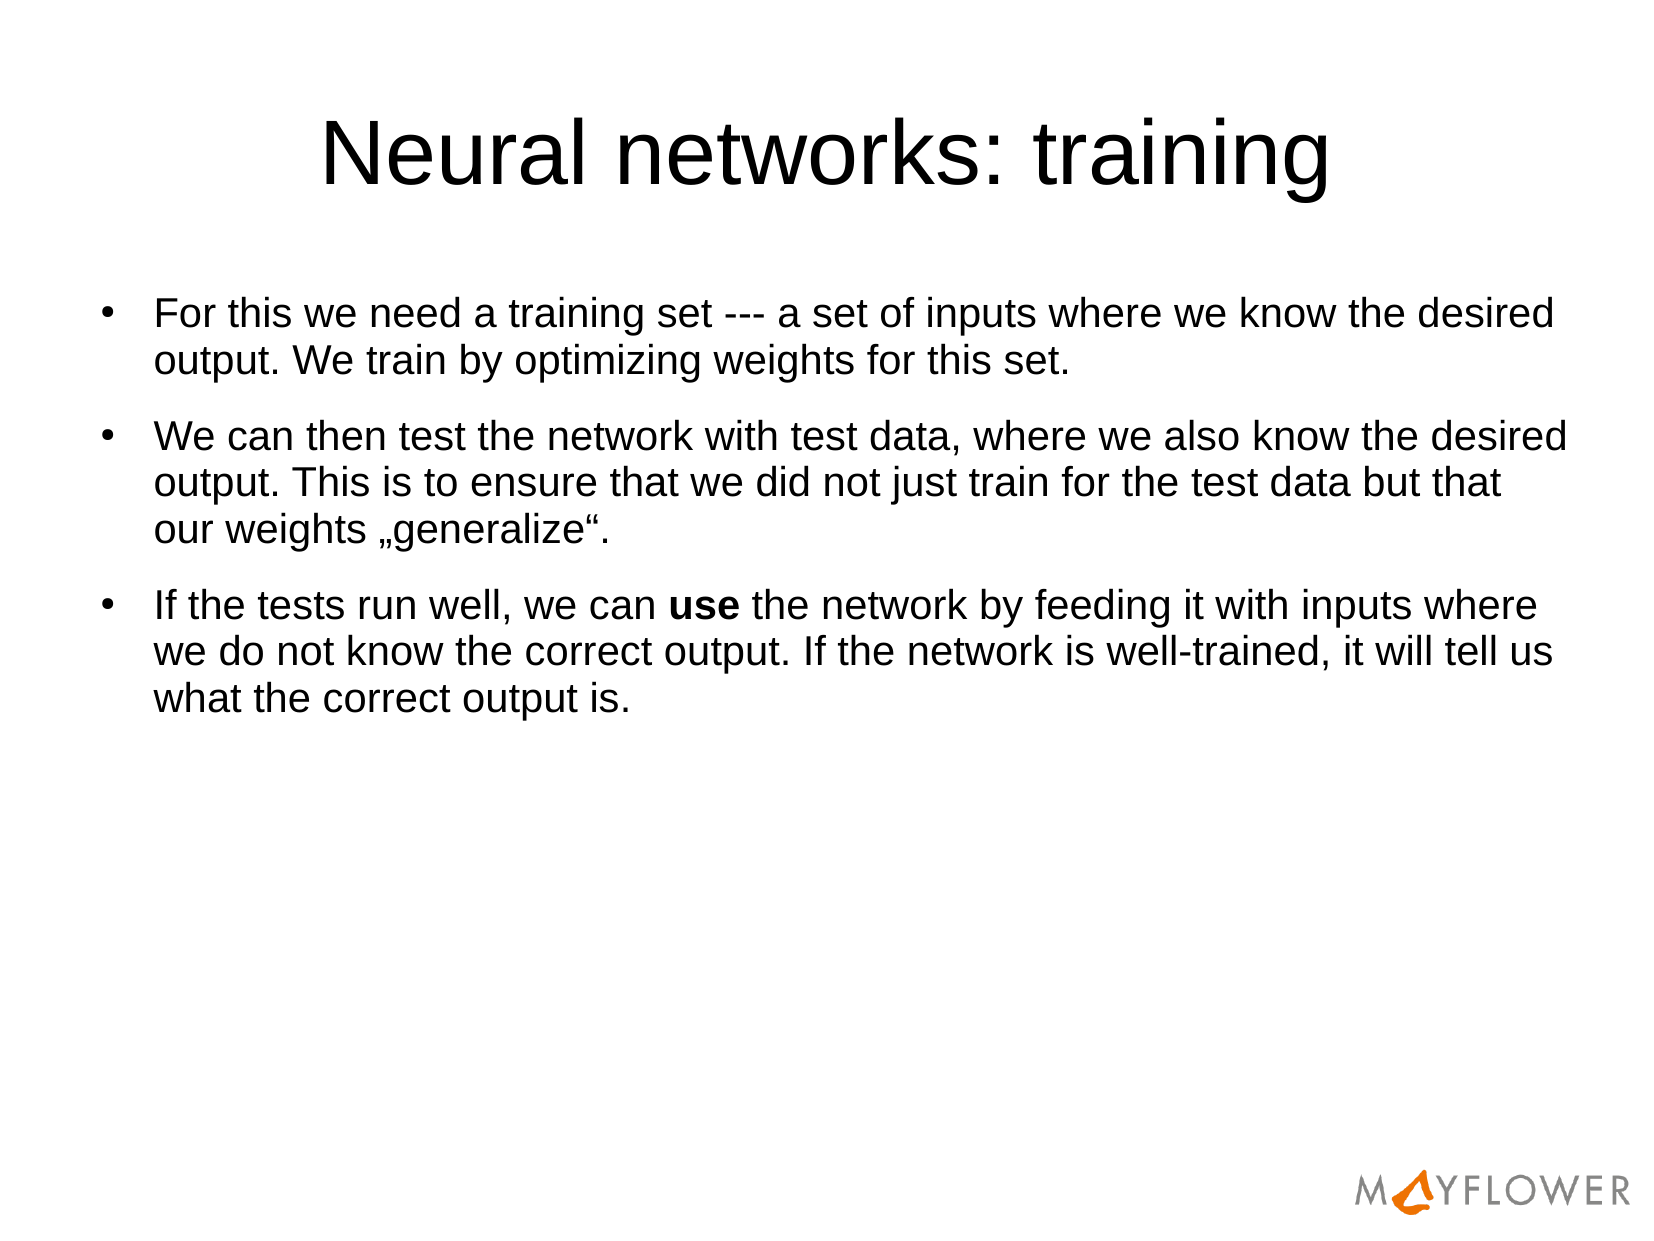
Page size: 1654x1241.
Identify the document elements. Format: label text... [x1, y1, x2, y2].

list For this we need a training set --- a set of inputs where we know the desired output. We train by optimizing weights for this set. We can then test the network with test data, where we also know the desired output. This is to ensure that we did not just train for the test data but that our weights „generalize“. If the tests run well, we can use the network by feeding it with inputs where we do not know the correct output. If the network is well-trained, it will tell us what the correct output is. [82, 290, 1571, 1010]
title Neural networks: training [82, 49, 1571, 257]
picture [1355, 1169, 1630, 1215]
